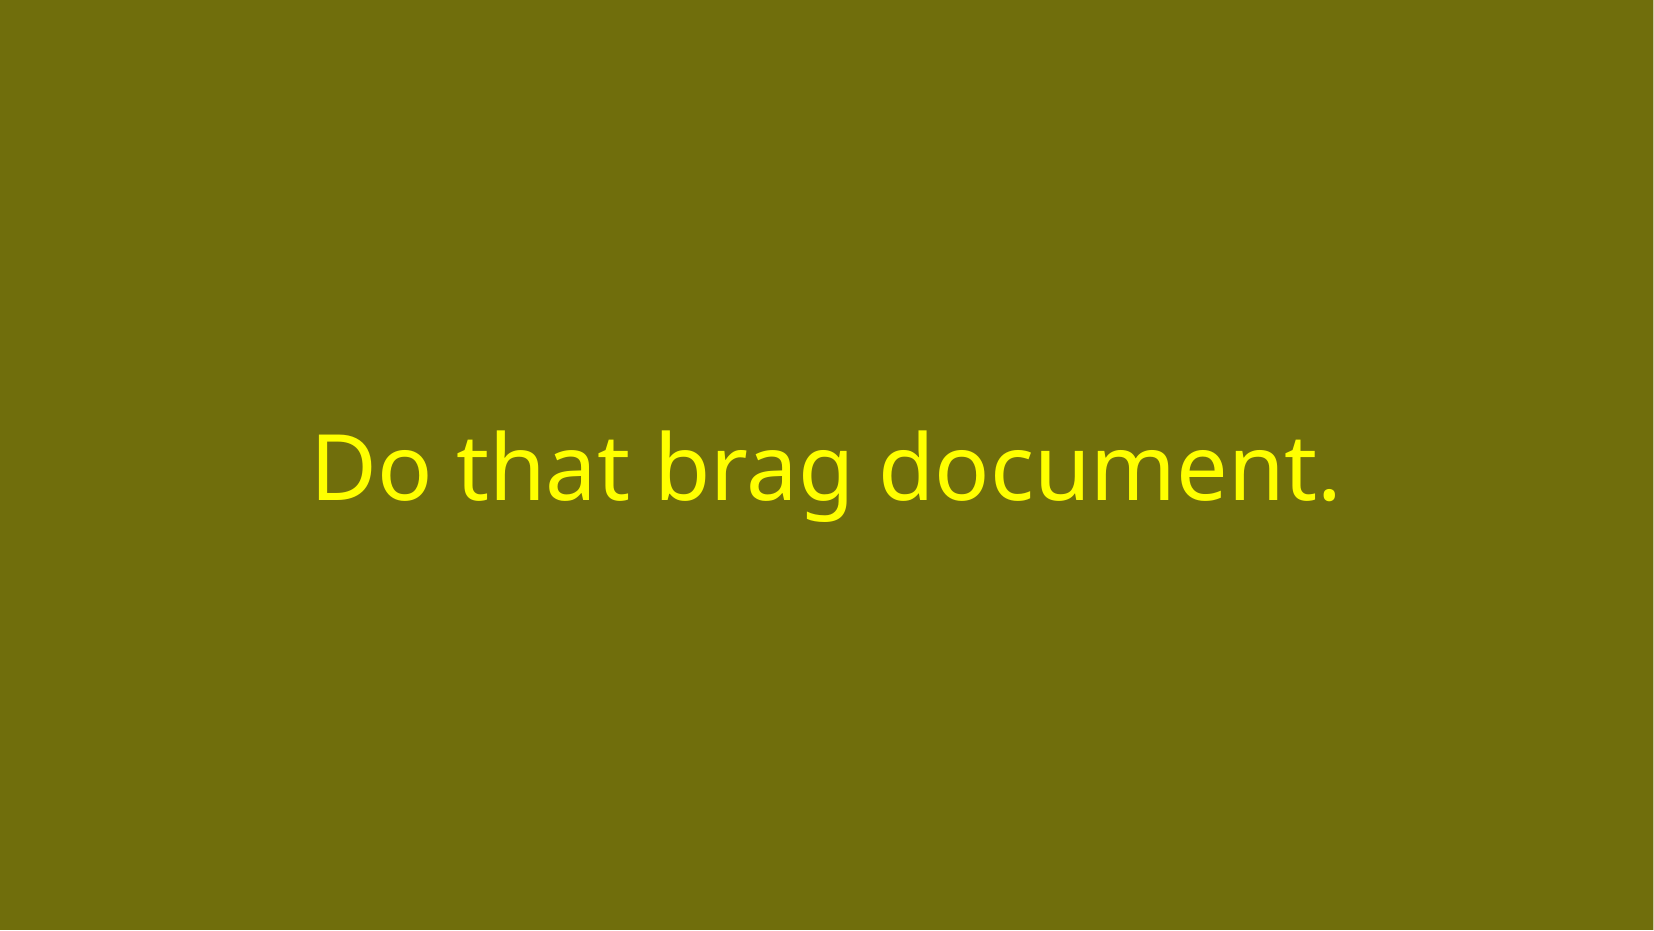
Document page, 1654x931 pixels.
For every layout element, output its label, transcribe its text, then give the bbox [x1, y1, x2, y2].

text_box Do that brag document. [236, 0, 1418, 931]
